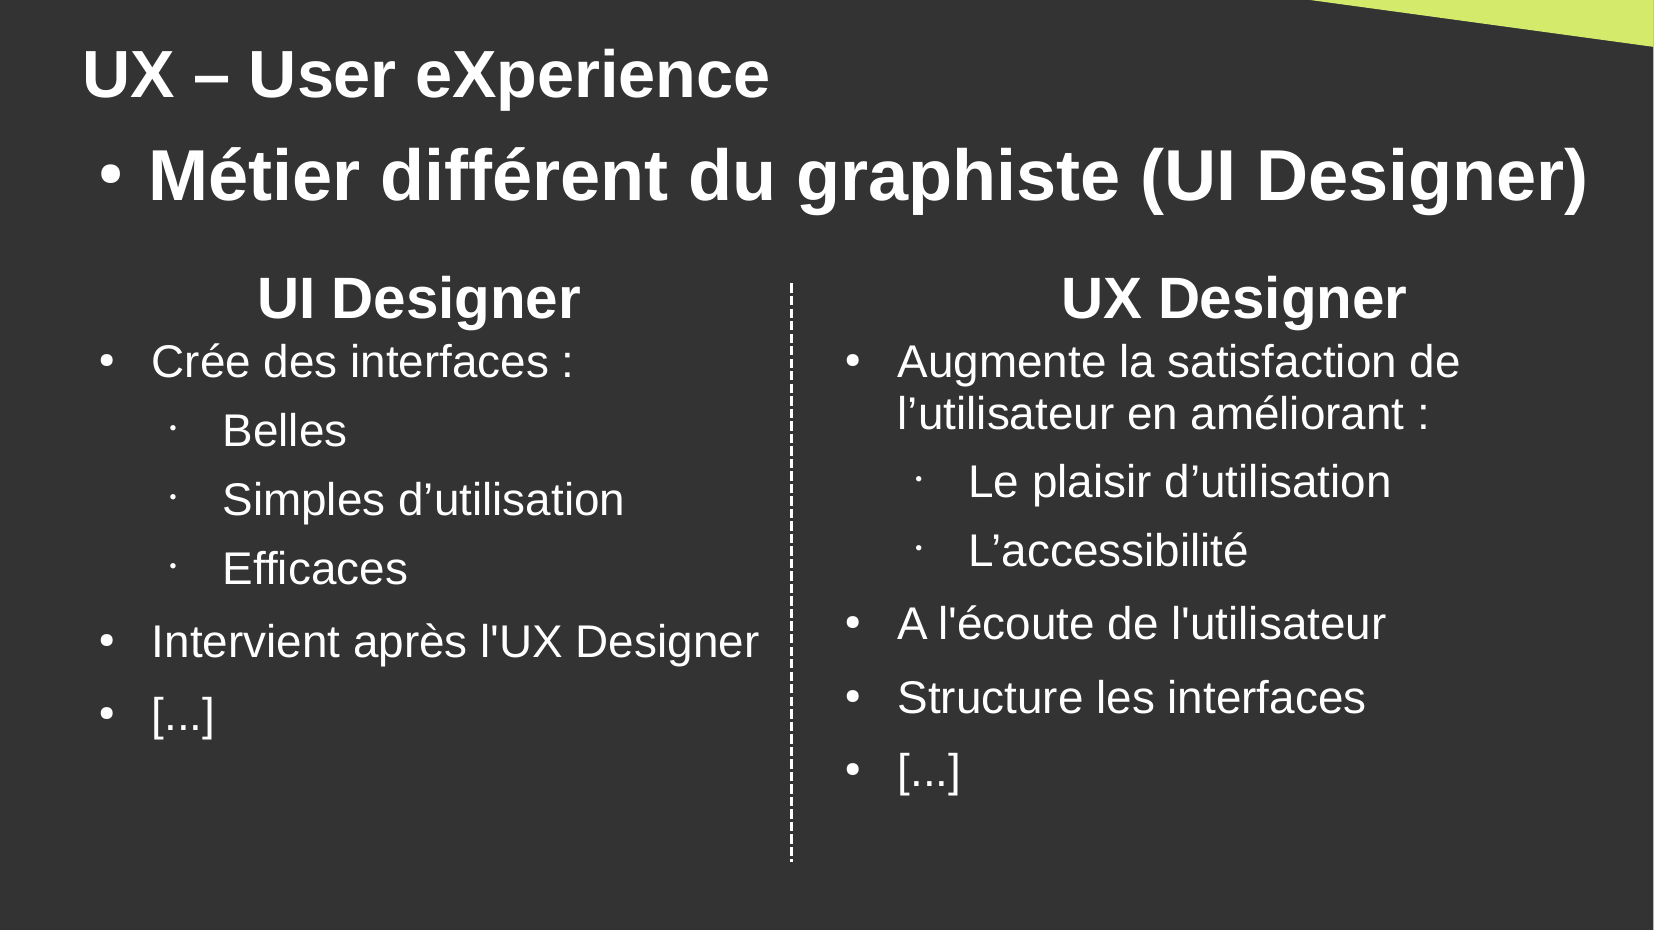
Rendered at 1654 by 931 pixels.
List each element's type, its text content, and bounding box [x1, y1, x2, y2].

title UX Designer [885, 265, 1583, 336]
list Métier différent du graphiste (UI Designer) [80, 135, 1620, 225]
text_box [1310, 0, 1654, 47]
list Augmente la satisfaction de l’utilisateur en améliorant : Le plaisir d’utilisation L’accessibilité A l'écoute de l'utilisateur Structure les interfaces [...] [826, 336, 1654, 804]
title UI Designer [70, 265, 768, 343]
title UX – User eXperience [82, 37, 1571, 114]
list Crée des interfaces : Belles Simples d’utilisation Efficaces Intervient après l'UX Designer [...] [80, 336, 768, 804]
